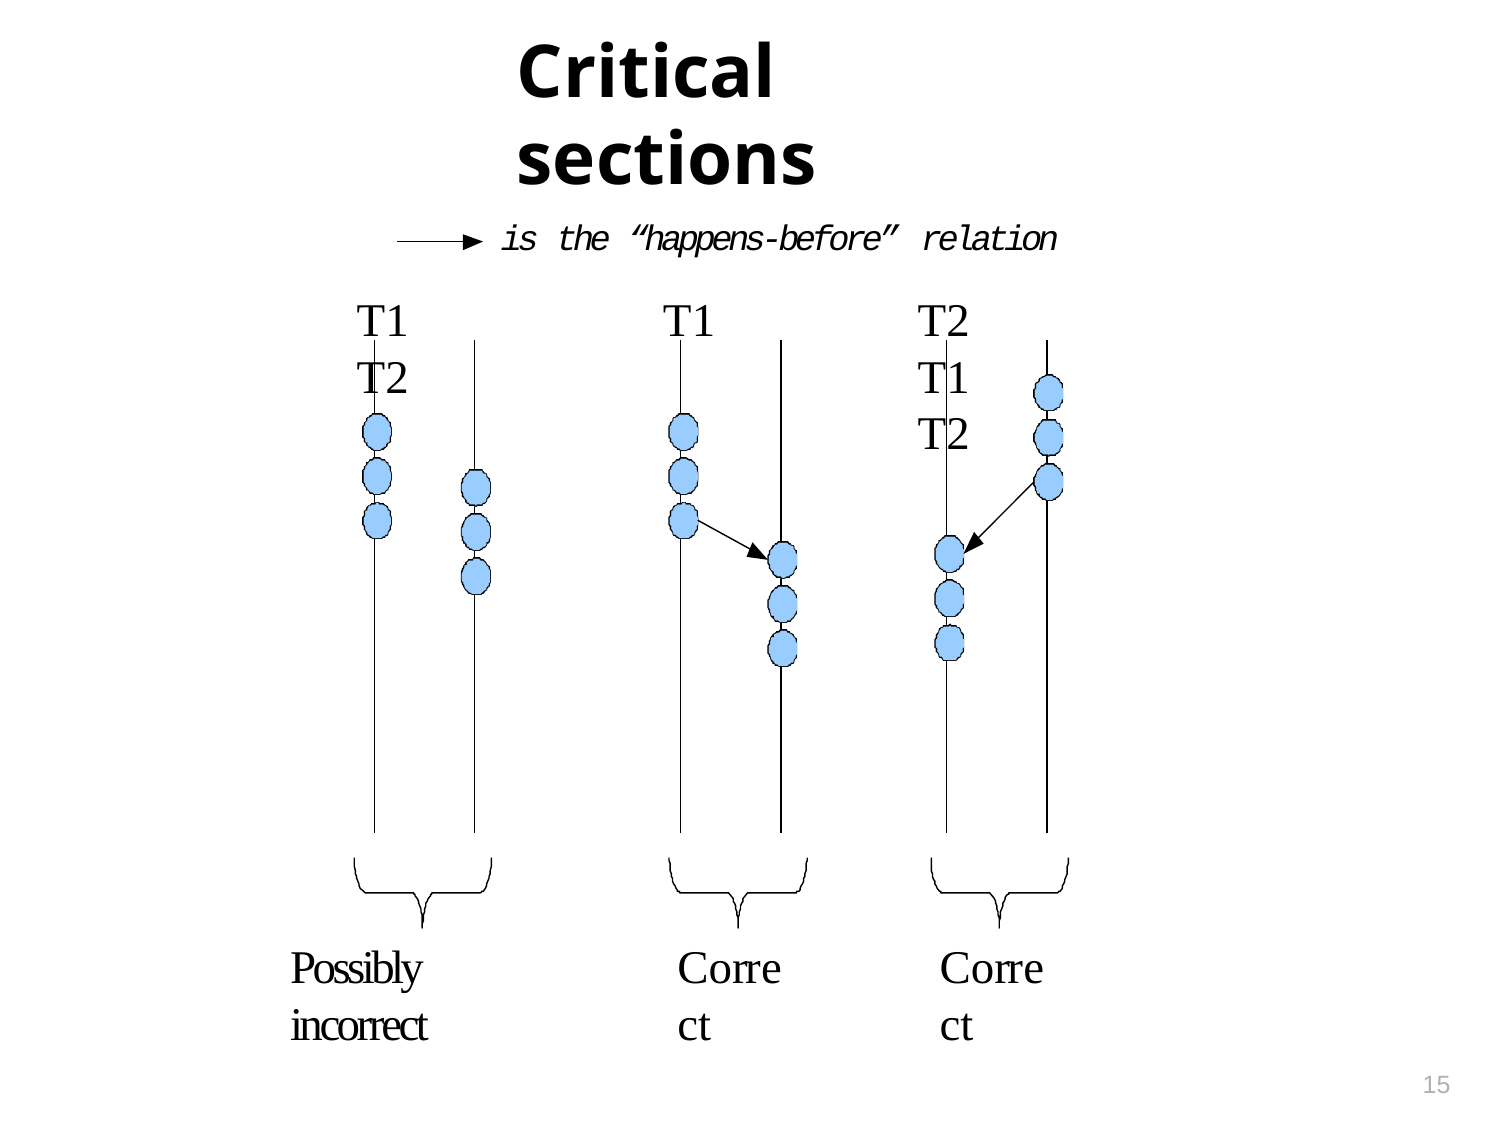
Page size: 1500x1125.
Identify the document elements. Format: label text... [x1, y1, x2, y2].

title Critical sections [514, 15, 986, 206]
text_box Correct [937, 934, 1057, 1050]
text_box [767, 629, 798, 667]
text_box [362, 413, 392, 451]
text_box [934, 531, 984, 573]
text_box [767, 585, 798, 623]
text_box [462, 234, 484, 251]
text_box is the “happens-before” relation T1 T2 T1 T2 [498, 209, 1060, 459]
text_box [1033, 463, 1064, 501]
text_box [934, 579, 965, 617]
text_box [668, 459, 699, 495]
text_box [362, 457, 392, 495]
text_box [746, 541, 798, 579]
slide_number <number> [1416, 757, 1466, 1125]
text_box [460, 513, 491, 551]
text_box [934, 623, 965, 661]
text_box [668, 502, 699, 539]
text_box Correct [675, 934, 794, 1050]
text_box T1 T2 [354, 287, 493, 403]
text_box [362, 502, 392, 539]
text_box [42, 21, 1458, 209]
text_box [1060, 374, 1064, 411]
text_box [1060, 419, 1064, 457]
text_box [460, 469, 491, 507]
text_box Possibly incorrect [287, 934, 568, 1050]
text_box [460, 557, 491, 595]
